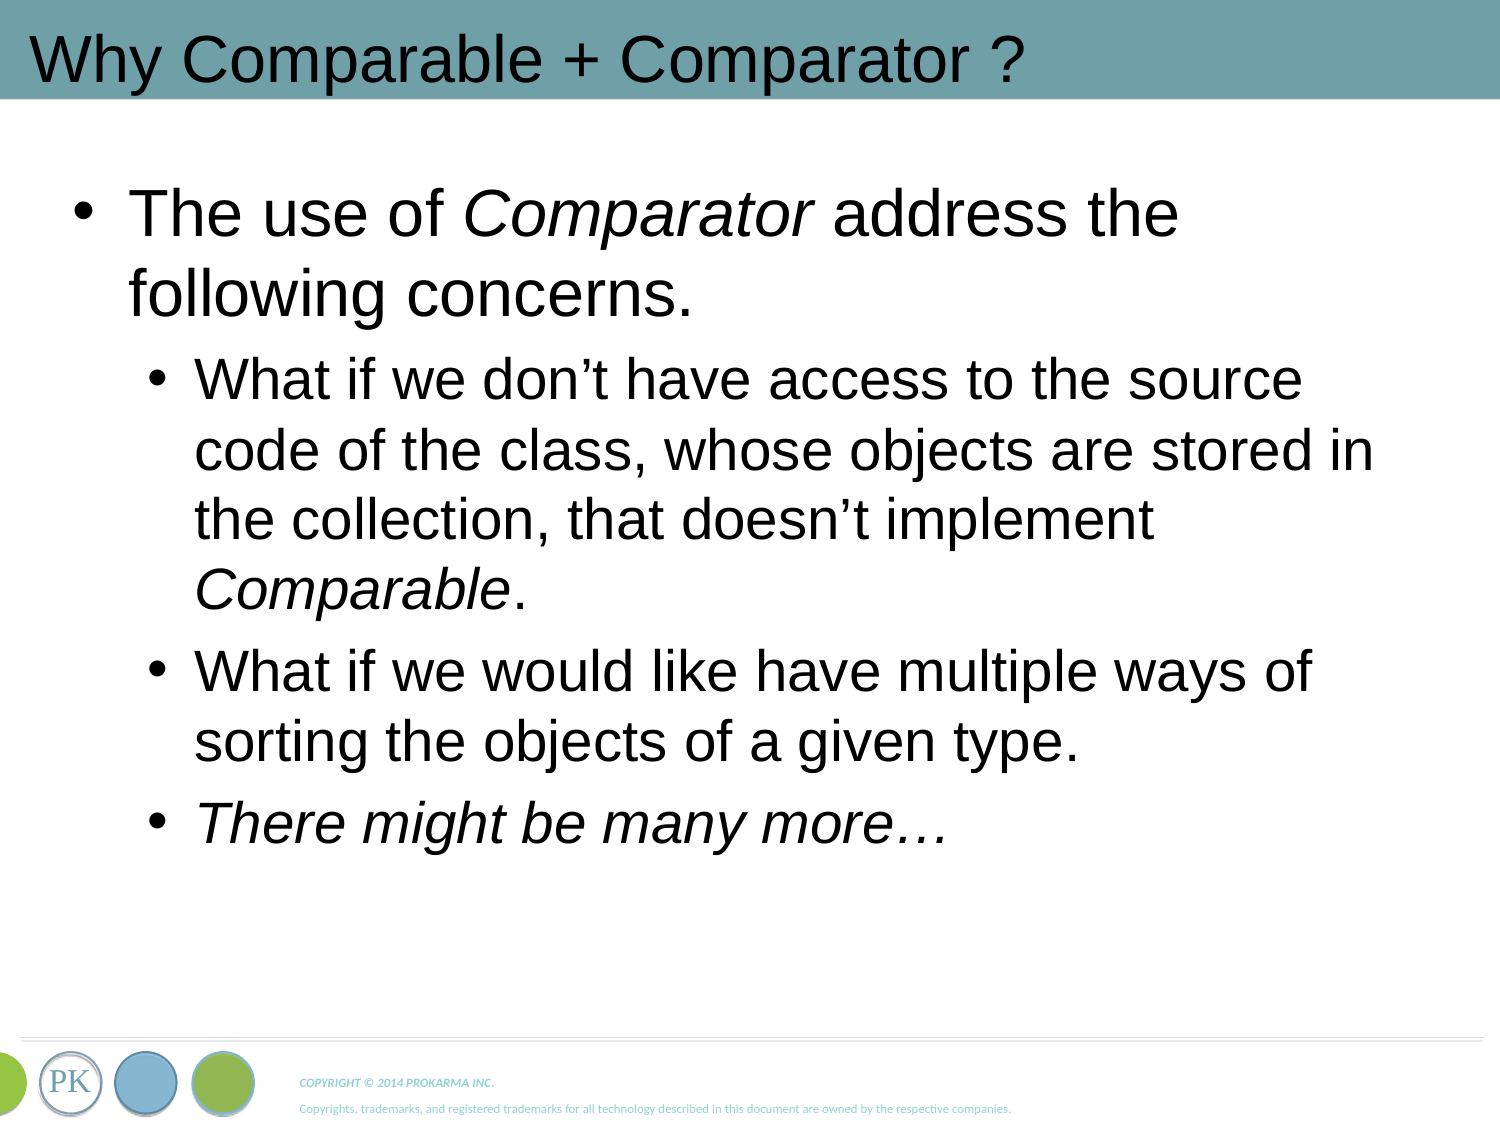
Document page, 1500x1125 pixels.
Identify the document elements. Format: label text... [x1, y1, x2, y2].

text_box The use of Comparator address the following concerns. What if we don’t have access to the source code of the class, whose objects are stored in the collection, that doesn’t implement Comparable. What if we would like have multiple ways of sorting the objects of a given type. There might be many more… [57, 162, 1396, 901]
text_box Why Comparable + Comparator ? [15, 15, 1441, 105]
